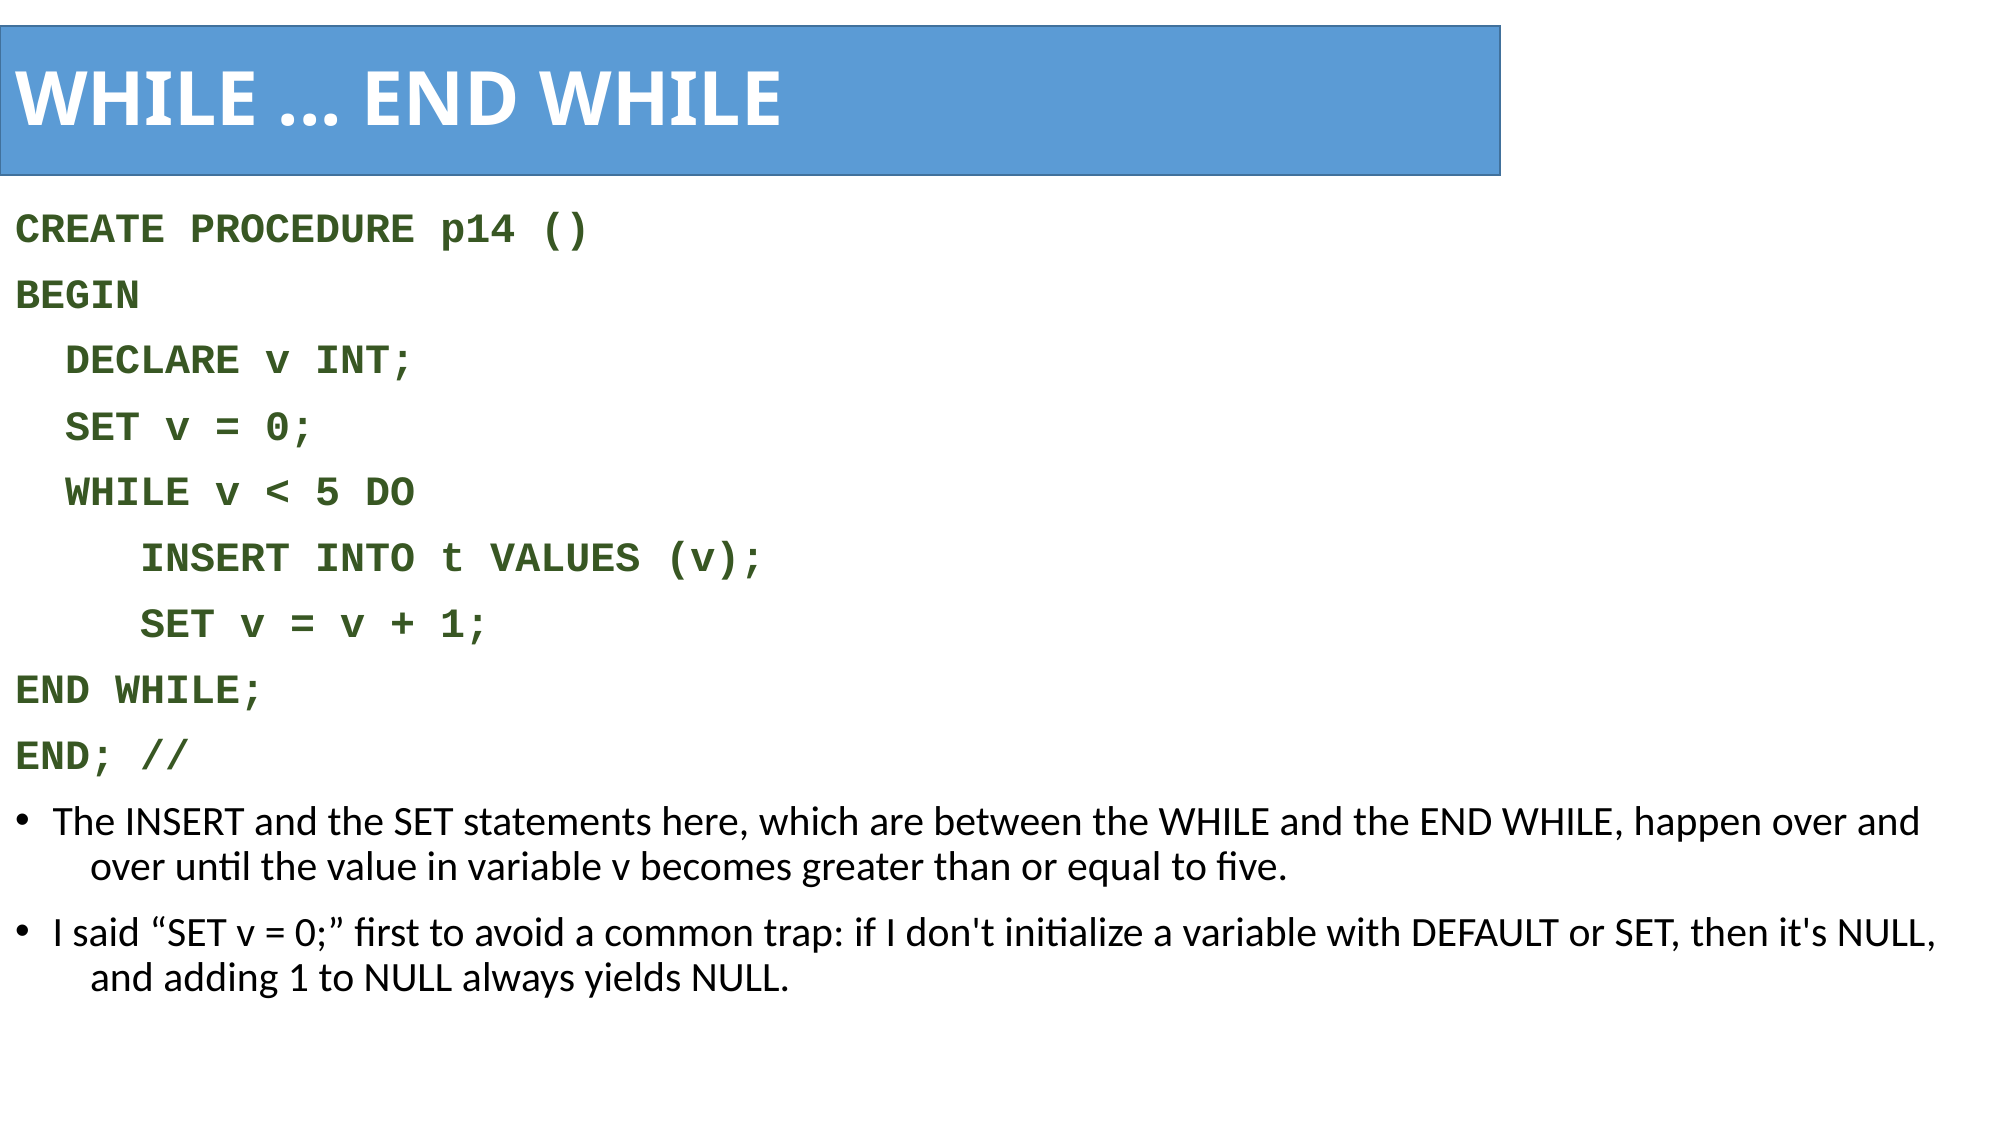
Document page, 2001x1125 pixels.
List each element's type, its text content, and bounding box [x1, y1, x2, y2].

title WHILE ... END WHILE [0, 26, 1501, 176]
subtitle CREATE PROCEDURE p14 () BEGIN DECLARE v INT; SET v = 0; WHILE v < 5 DO INSERT INTO t VALUES (v); SET v = v + 1; END WHILE; END; // The INSERT and the SET statements here, which are between the WHILE and the END WHILE, happen over and over until the value in variable v becomes greater than or equal to five. I said “SET v = 0;” first to avoid a common trap: if I don't initialize a variable with DEFAULT or SET, then it's NULL, and adding 1 to NULL always yields NULL. [0, 198, 1964, 1125]
